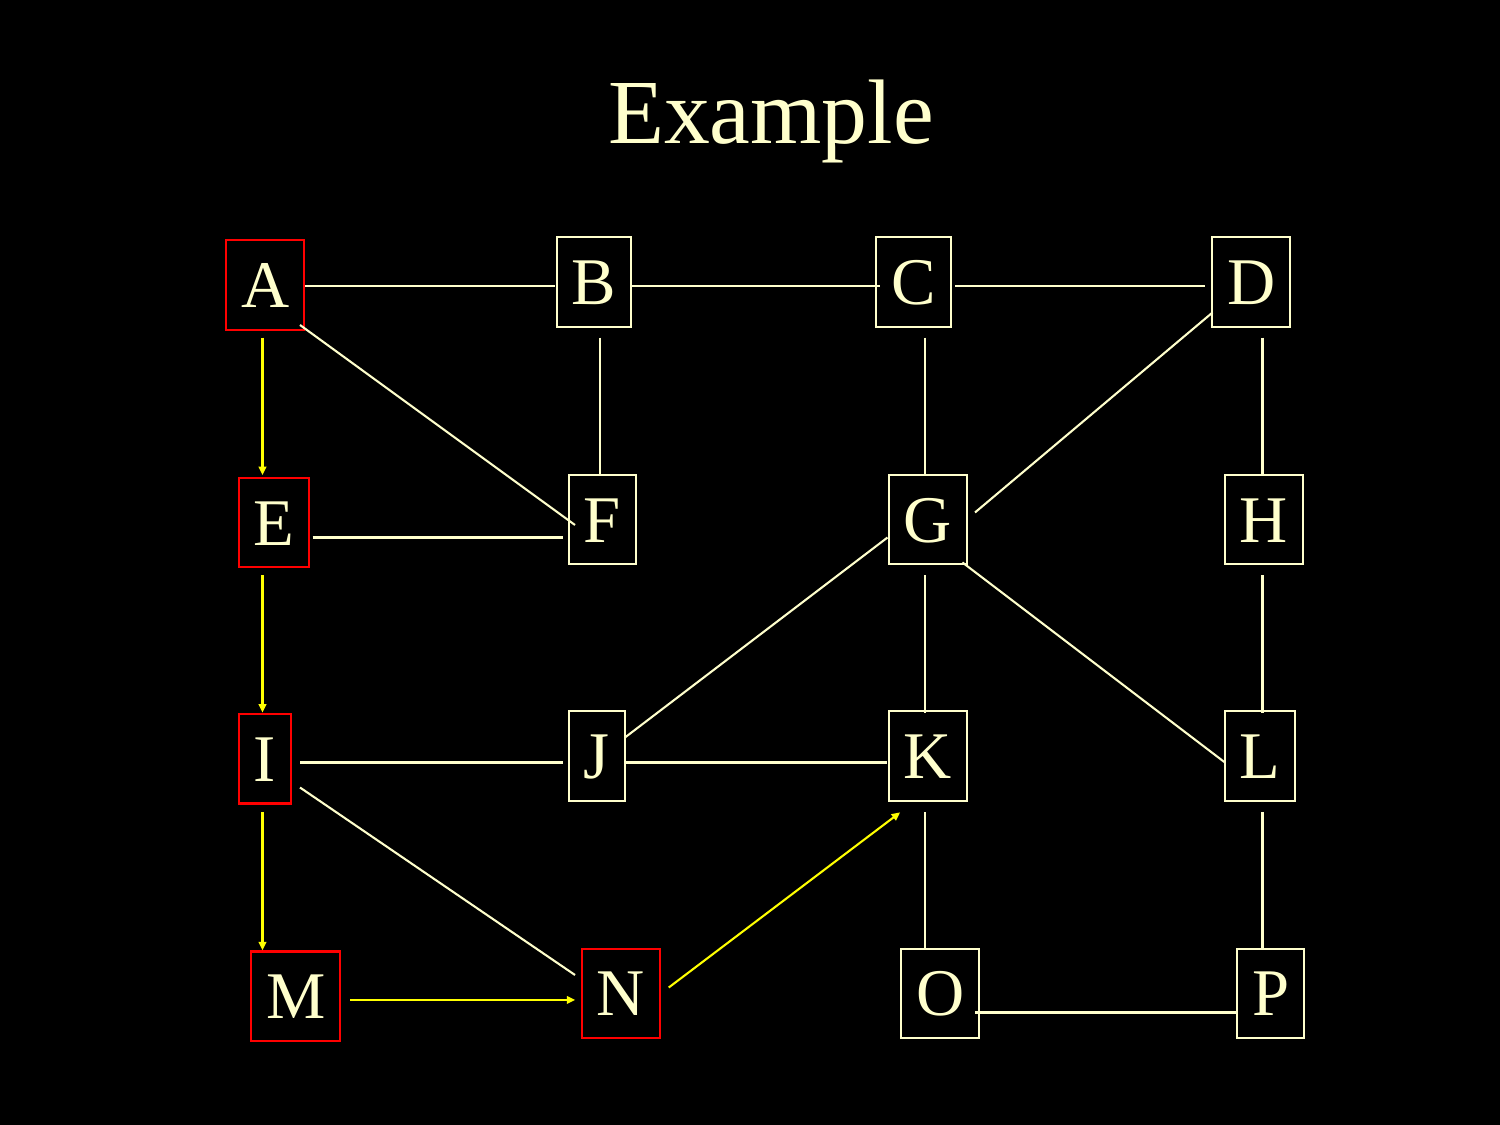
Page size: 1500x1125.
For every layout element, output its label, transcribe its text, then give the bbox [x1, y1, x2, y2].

text_box N [581, 948, 660, 1039]
text_box O [901, 948, 980, 1039]
text_box B [556, 237, 632, 327]
text_box M [251, 951, 341, 1042]
text_box H [1224, 474, 1303, 565]
text_box K [888, 711, 967, 801]
text_box P [1237, 948, 1305, 1039]
title Example [42, 37, 1500, 188]
text_box G [888, 474, 967, 565]
text_box J [569, 711, 625, 801]
text_box E [238, 477, 310, 568]
text_box I [238, 713, 291, 804]
text_box A [226, 240, 305, 330]
text_box C [876, 237, 951, 327]
text_box F [569, 474, 636, 565]
text_box L [1224, 711, 1296, 801]
text_box D [1212, 237, 1291, 327]
